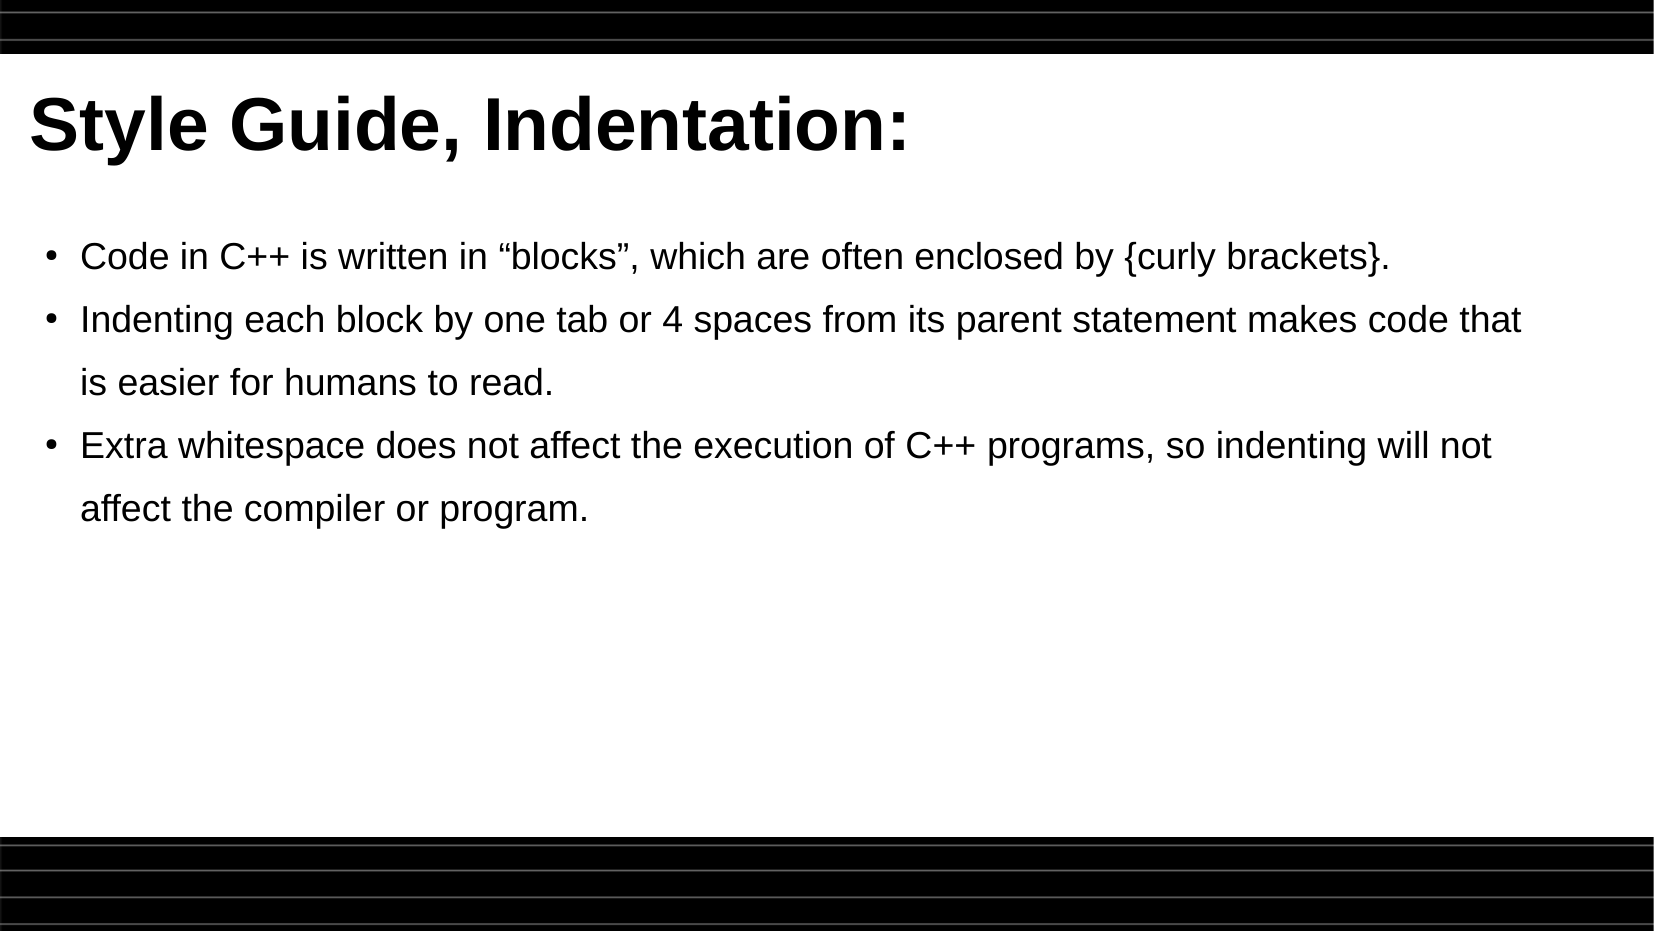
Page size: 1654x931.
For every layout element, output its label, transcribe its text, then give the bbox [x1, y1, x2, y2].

picture [0, 837, 1654, 931]
text_box Style Guide, Indentation: [15, 75, 1591, 174]
text_box Code in C++ is written in “blocks”, which are often enclosed by {curly brackets}. Indenting each block by one tab or 4 spaces from its parent statement makes code that is easier for humans to read. Extra whitespace does not affect the execution of C++ programs, so indenting will not affect the compiler or program. [30, 207, 1561, 537]
picture [0, 0, 1654, 54]
